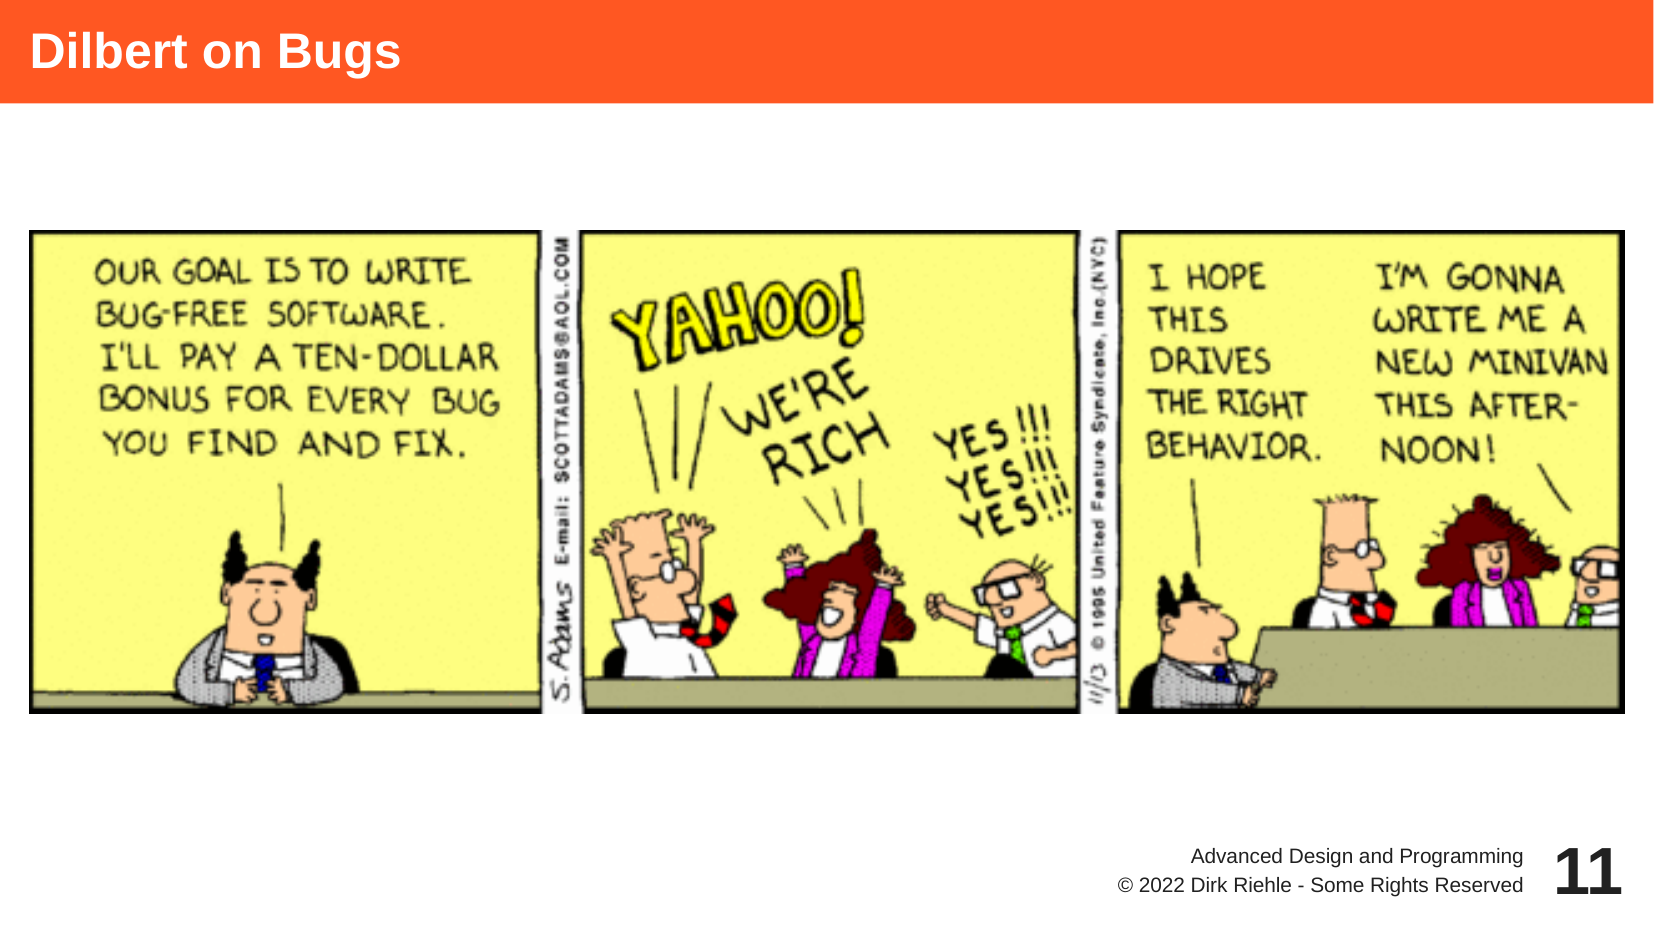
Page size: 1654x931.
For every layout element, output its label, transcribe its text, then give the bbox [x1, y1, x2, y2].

picture [29, 170, 1625, 775]
title Dilbert on Bugs [0, 0, 1654, 104]
